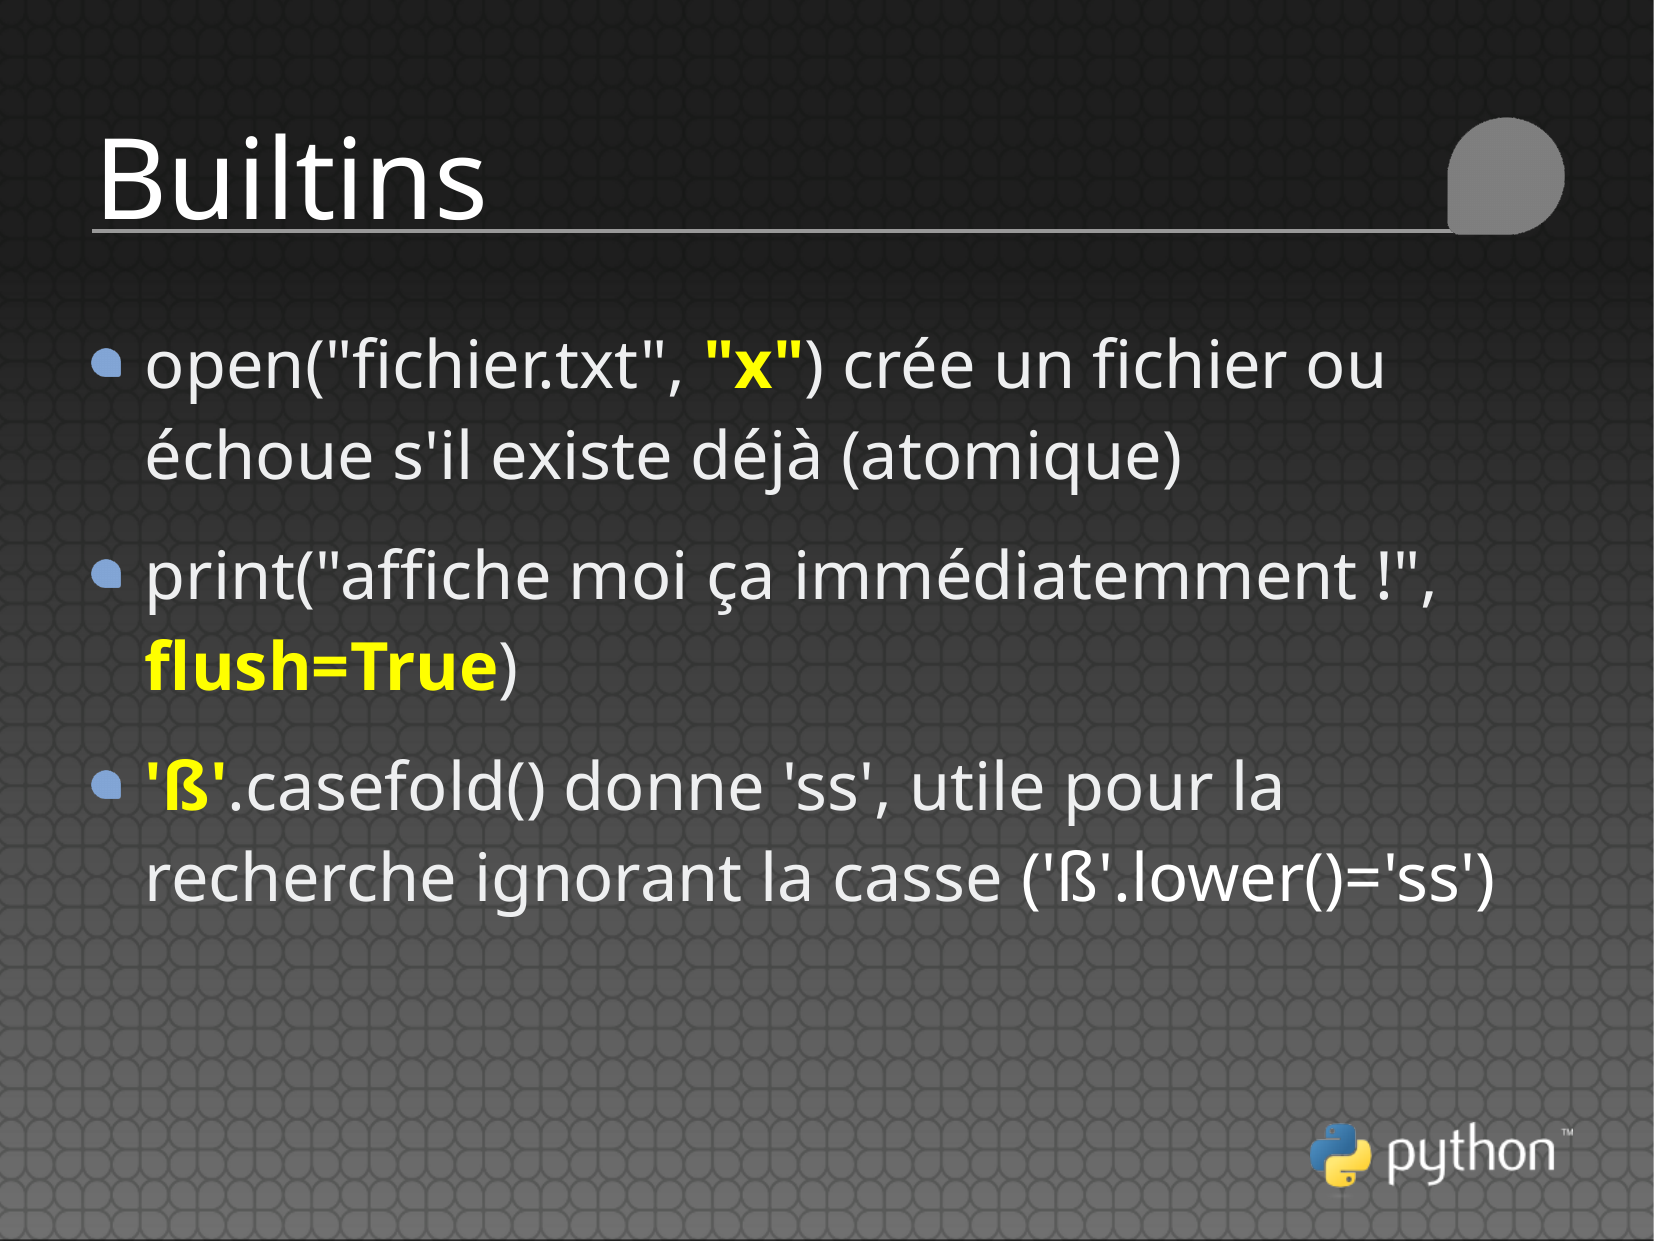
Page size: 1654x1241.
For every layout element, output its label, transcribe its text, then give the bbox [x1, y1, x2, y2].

list open("fichier.txt", "x") crée un fichier ou échoue s'il existe déjà (atomique) print("affiche moi ça immédiatemment !", flush=True) 'ß'.casefold() donne 'ss', utile pour la recherche ignorant la casse ('ß'.lower()='ss') [74, 196, 1563, 1001]
title Builtins [94, 100, 1426, 251]
picture [0, 0, 1654, 1241]
